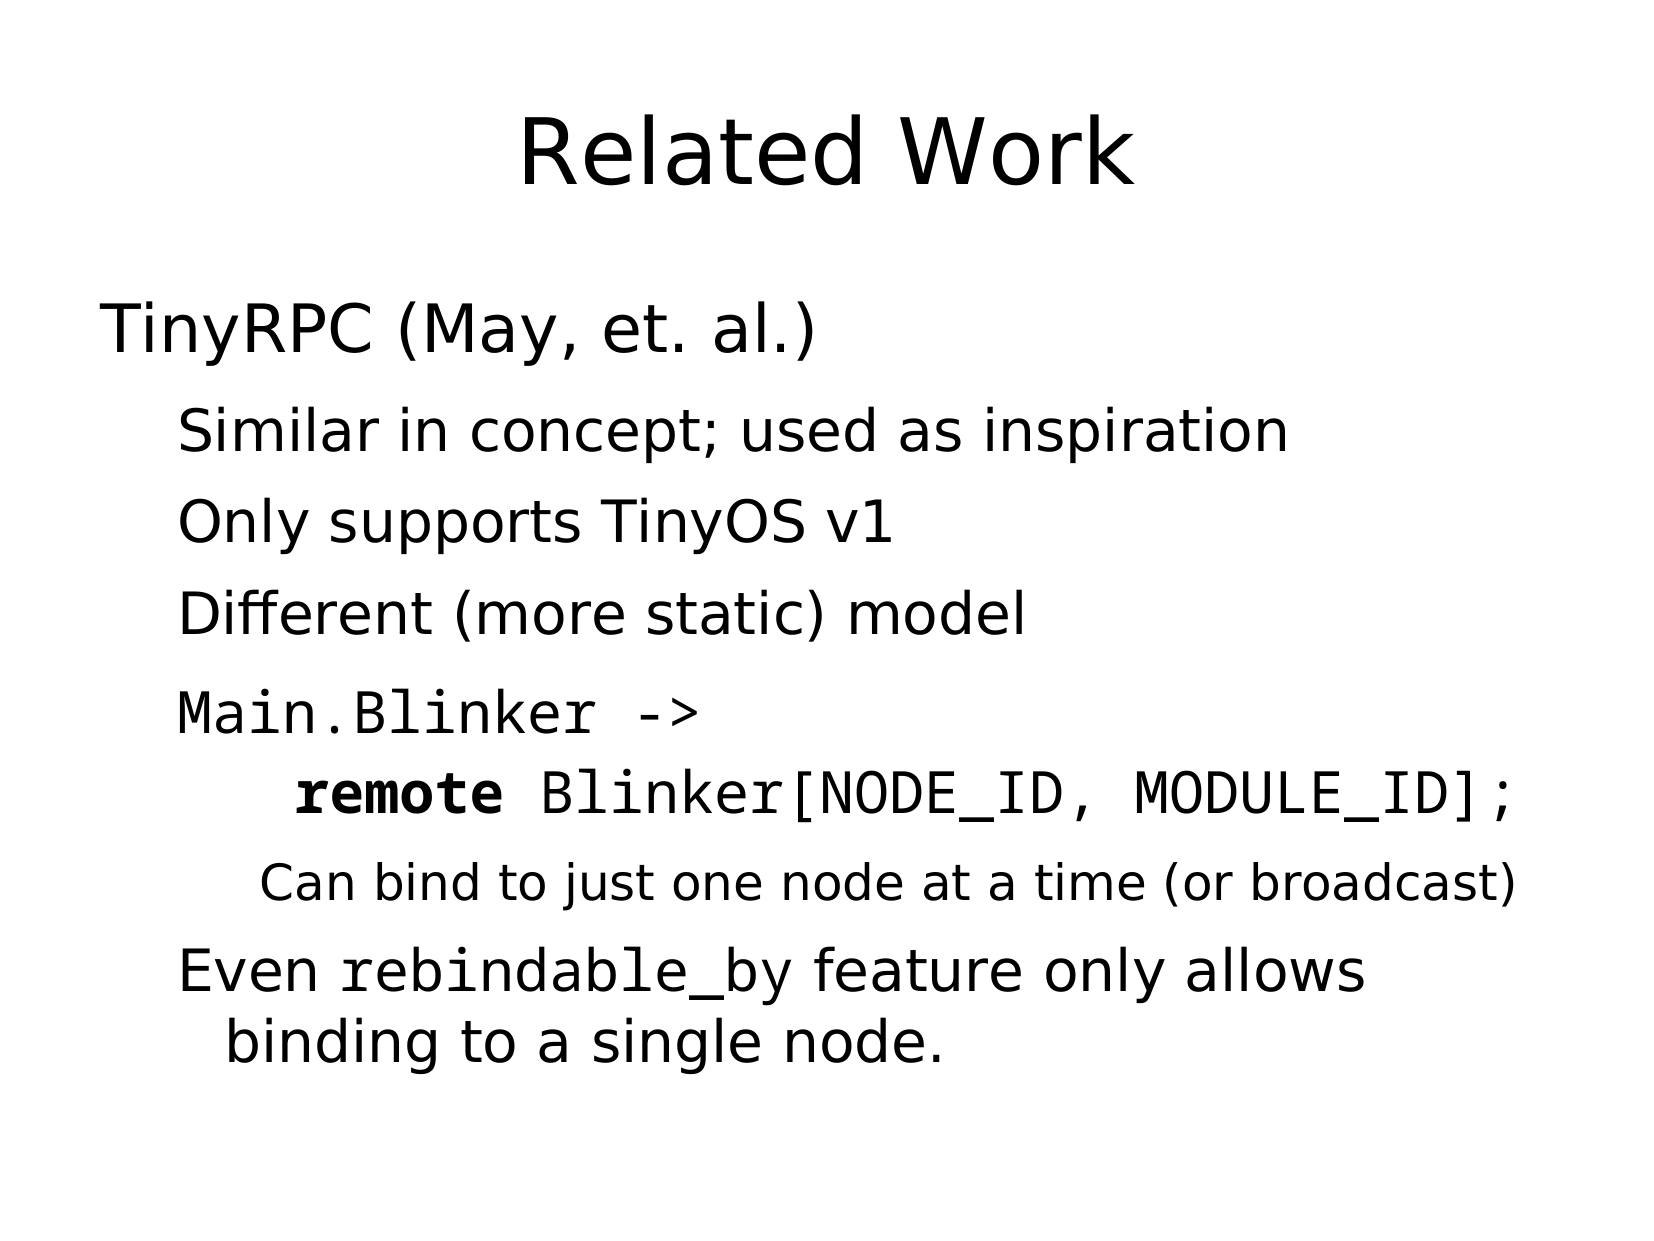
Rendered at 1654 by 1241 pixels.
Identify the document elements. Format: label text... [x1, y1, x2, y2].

list TinyRPC (May, et. al.) Similar in concept; used as inspiration Only supports TinyOS v1 Different (more static) model Main.Blinker -> remote Blinker[NODE_ID, MODULE_ID]; Can bind to just one node at a time (or broadcast) Even rebindable_by feature only allows binding to a single node. [82, 290, 1571, 1094]
title Related Work [82, 56, 1571, 250]
